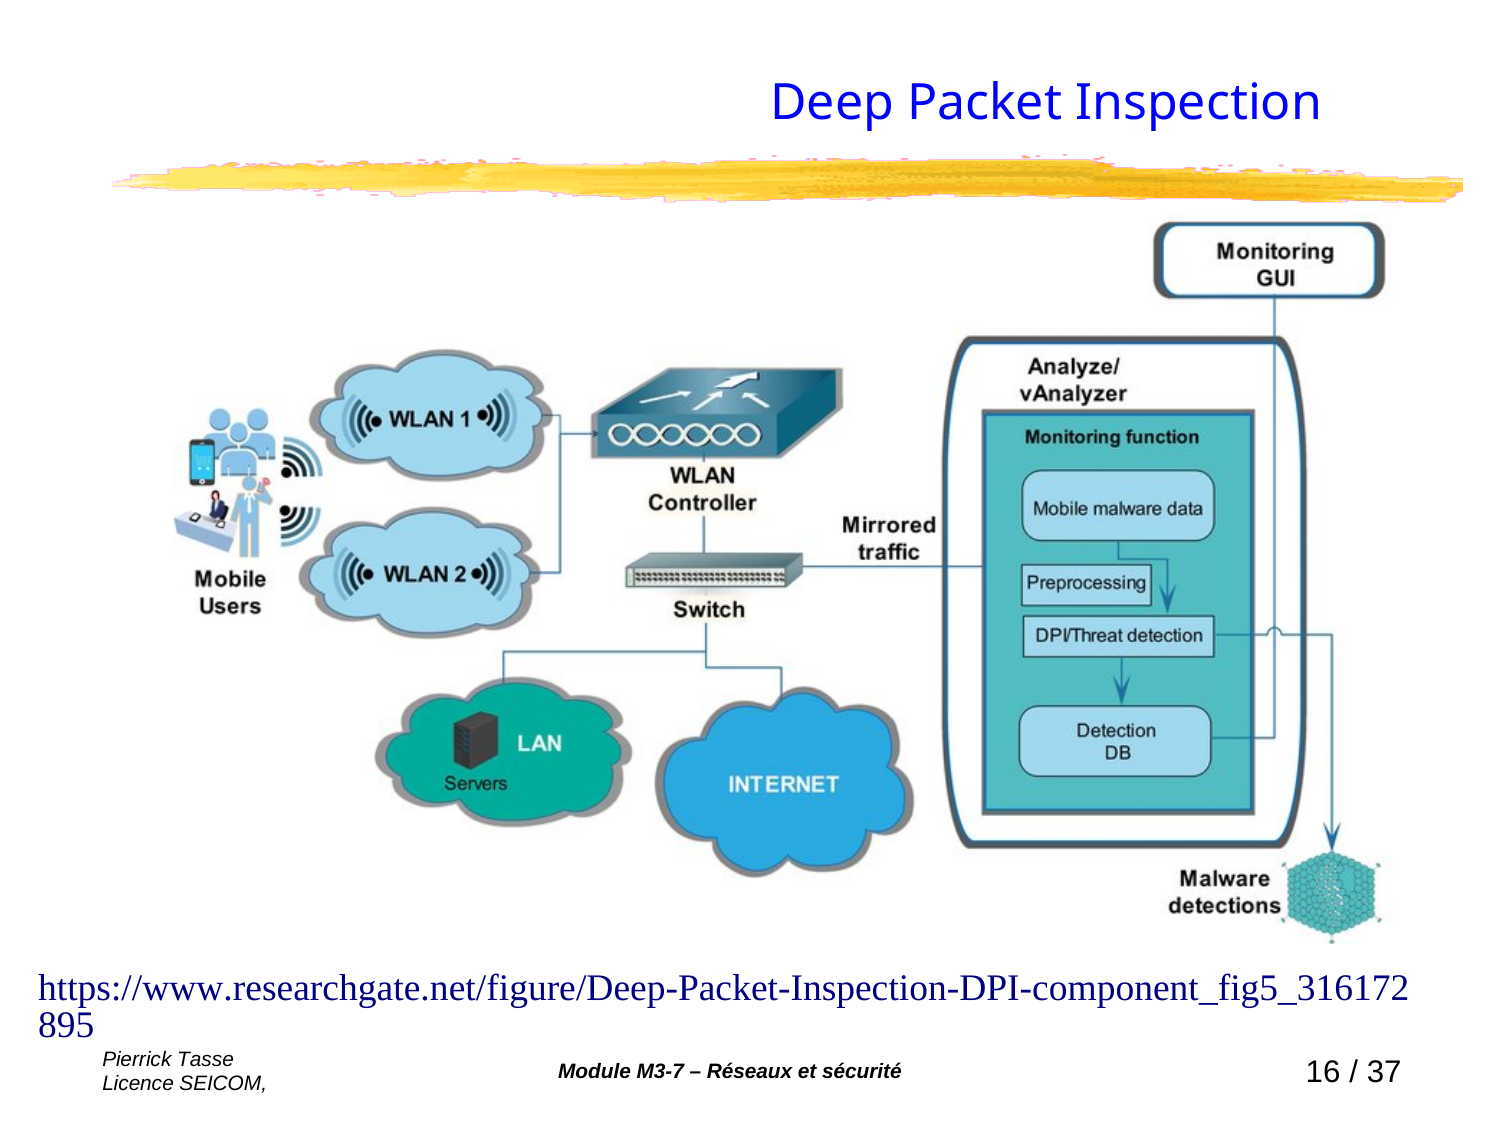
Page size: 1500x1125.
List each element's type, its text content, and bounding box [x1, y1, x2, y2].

text_box https://www.researchgate.net/figure/Deep-Packet-Inspection-DPI-component_fig5_316172895 [23, 955, 1440, 1039]
title Deep Packet Inspection [62, 37, 1338, 138]
picture [112, 149, 1463, 944]
